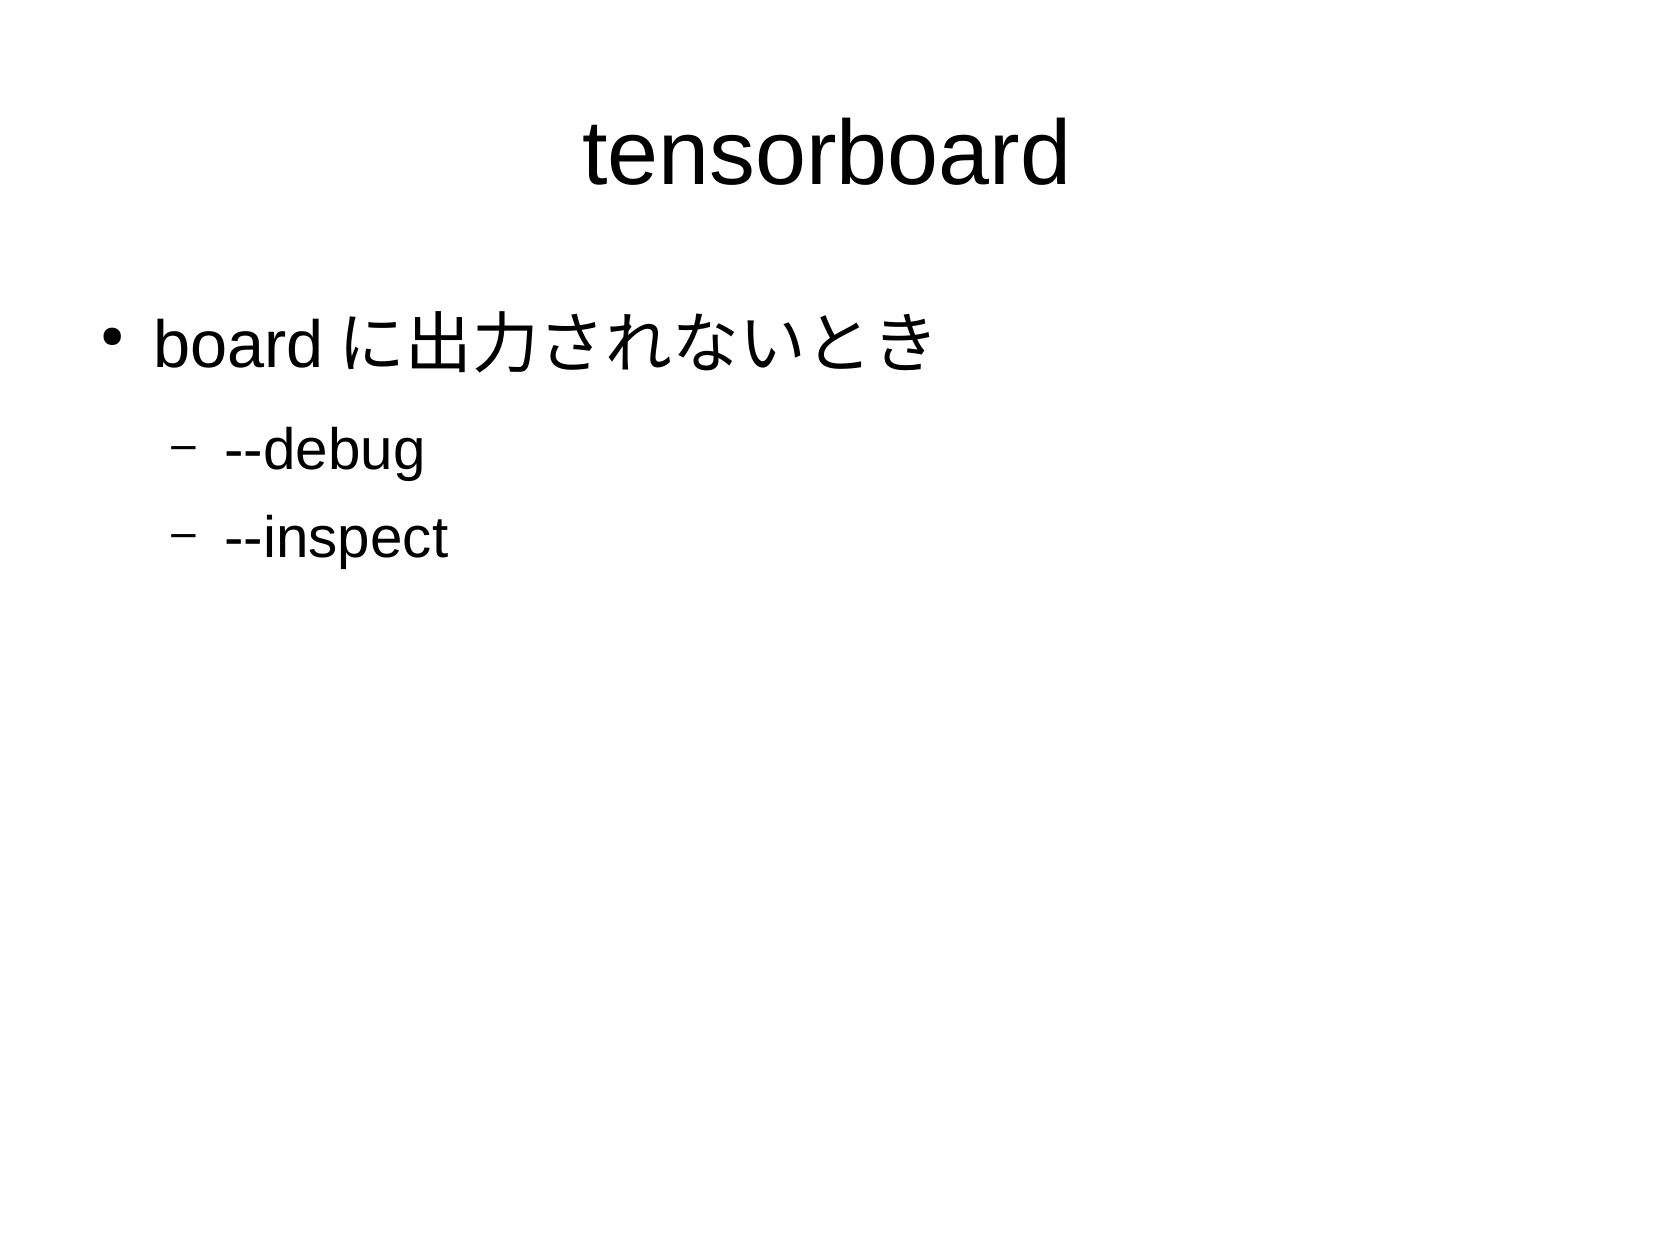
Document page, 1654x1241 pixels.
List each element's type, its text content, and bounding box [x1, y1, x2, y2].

title tensorboard [82, 49, 1571, 257]
list boardに出力されないとき --debug --inspect [82, 290, 1571, 1010]
